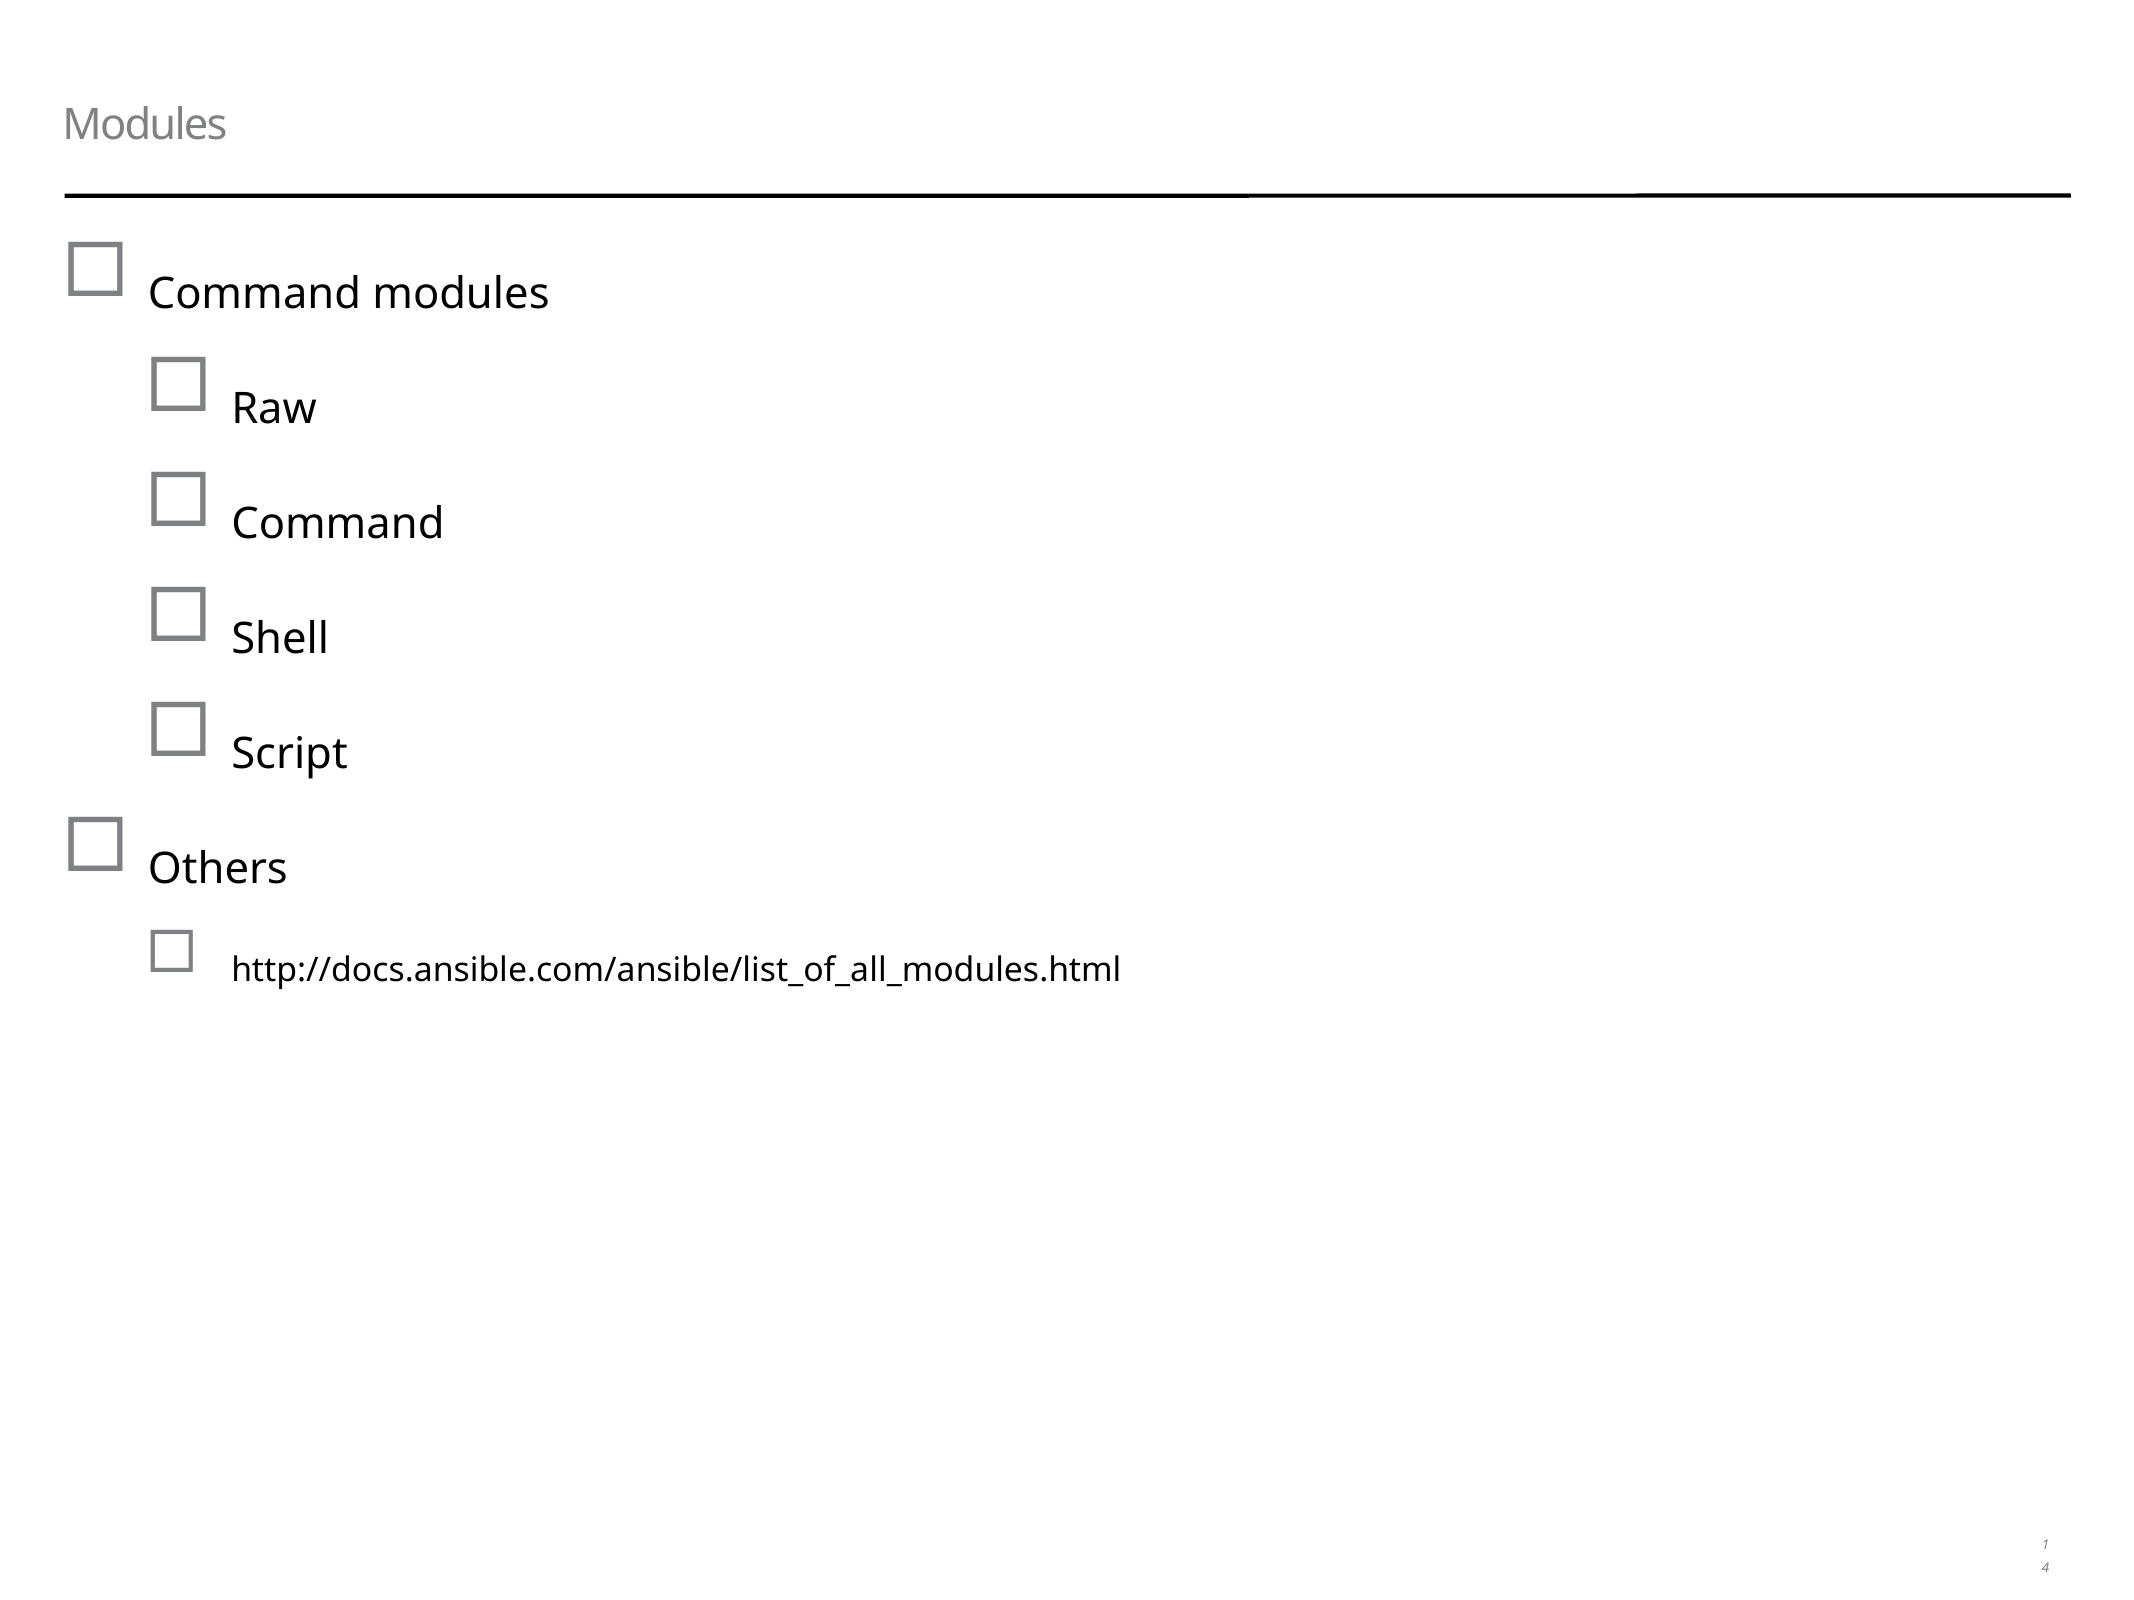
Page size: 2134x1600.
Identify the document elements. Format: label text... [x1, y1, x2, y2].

list Command modules Raw Command Shell Script Others http://docs.ansible.com/ansible/list_of_all_modules.html [62, 233, 2071, 1486]
title Modules [62, 50, 2071, 169]
slide_number <number> [2026, 1518, 2071, 1567]
